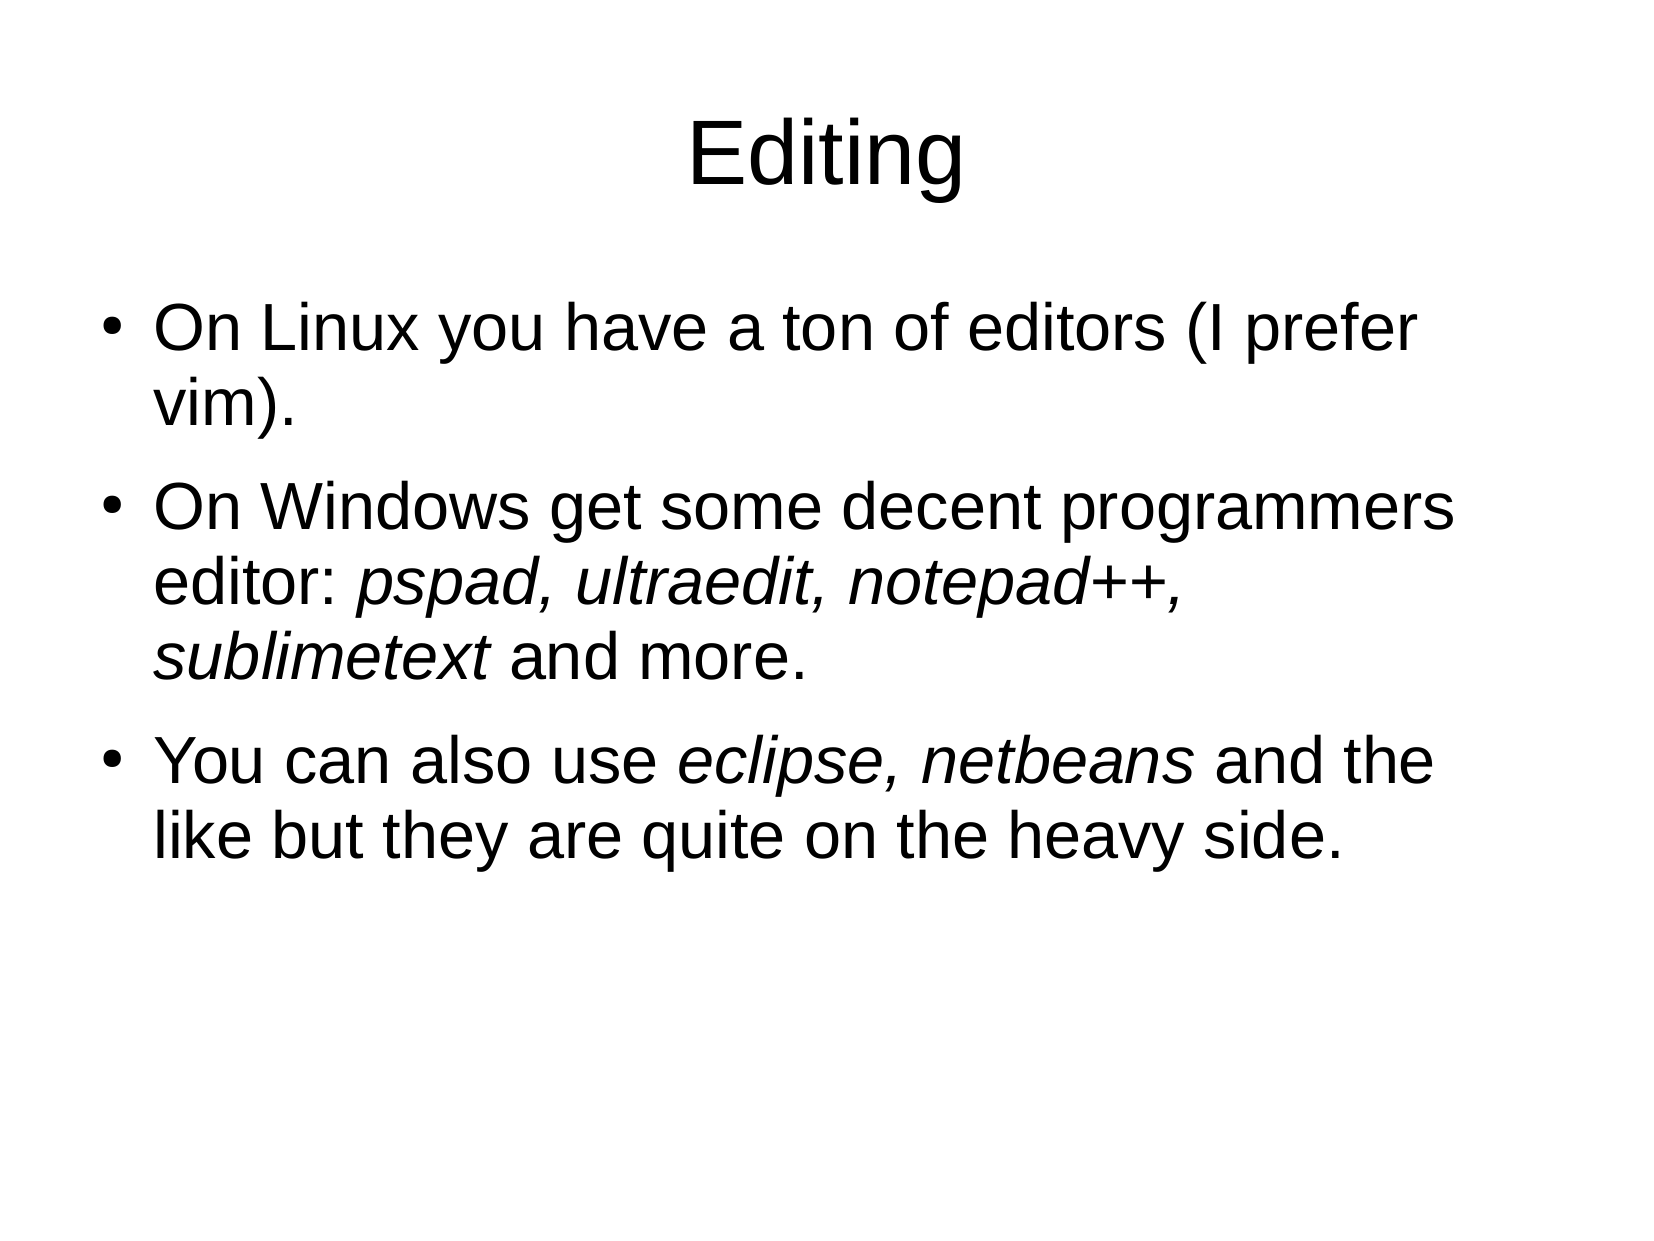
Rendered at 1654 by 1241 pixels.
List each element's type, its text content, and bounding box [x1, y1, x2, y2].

list On Linux you have a ton of editors (I prefer vim). On Windows get some decent programmers editor: pspad, ultraedit, notepad++, sublimetext and more. You can also use eclipse, netbeans and the like but they are quite on the heavy side. [82, 290, 1538, 1010]
title Editing [82, 49, 1571, 257]
